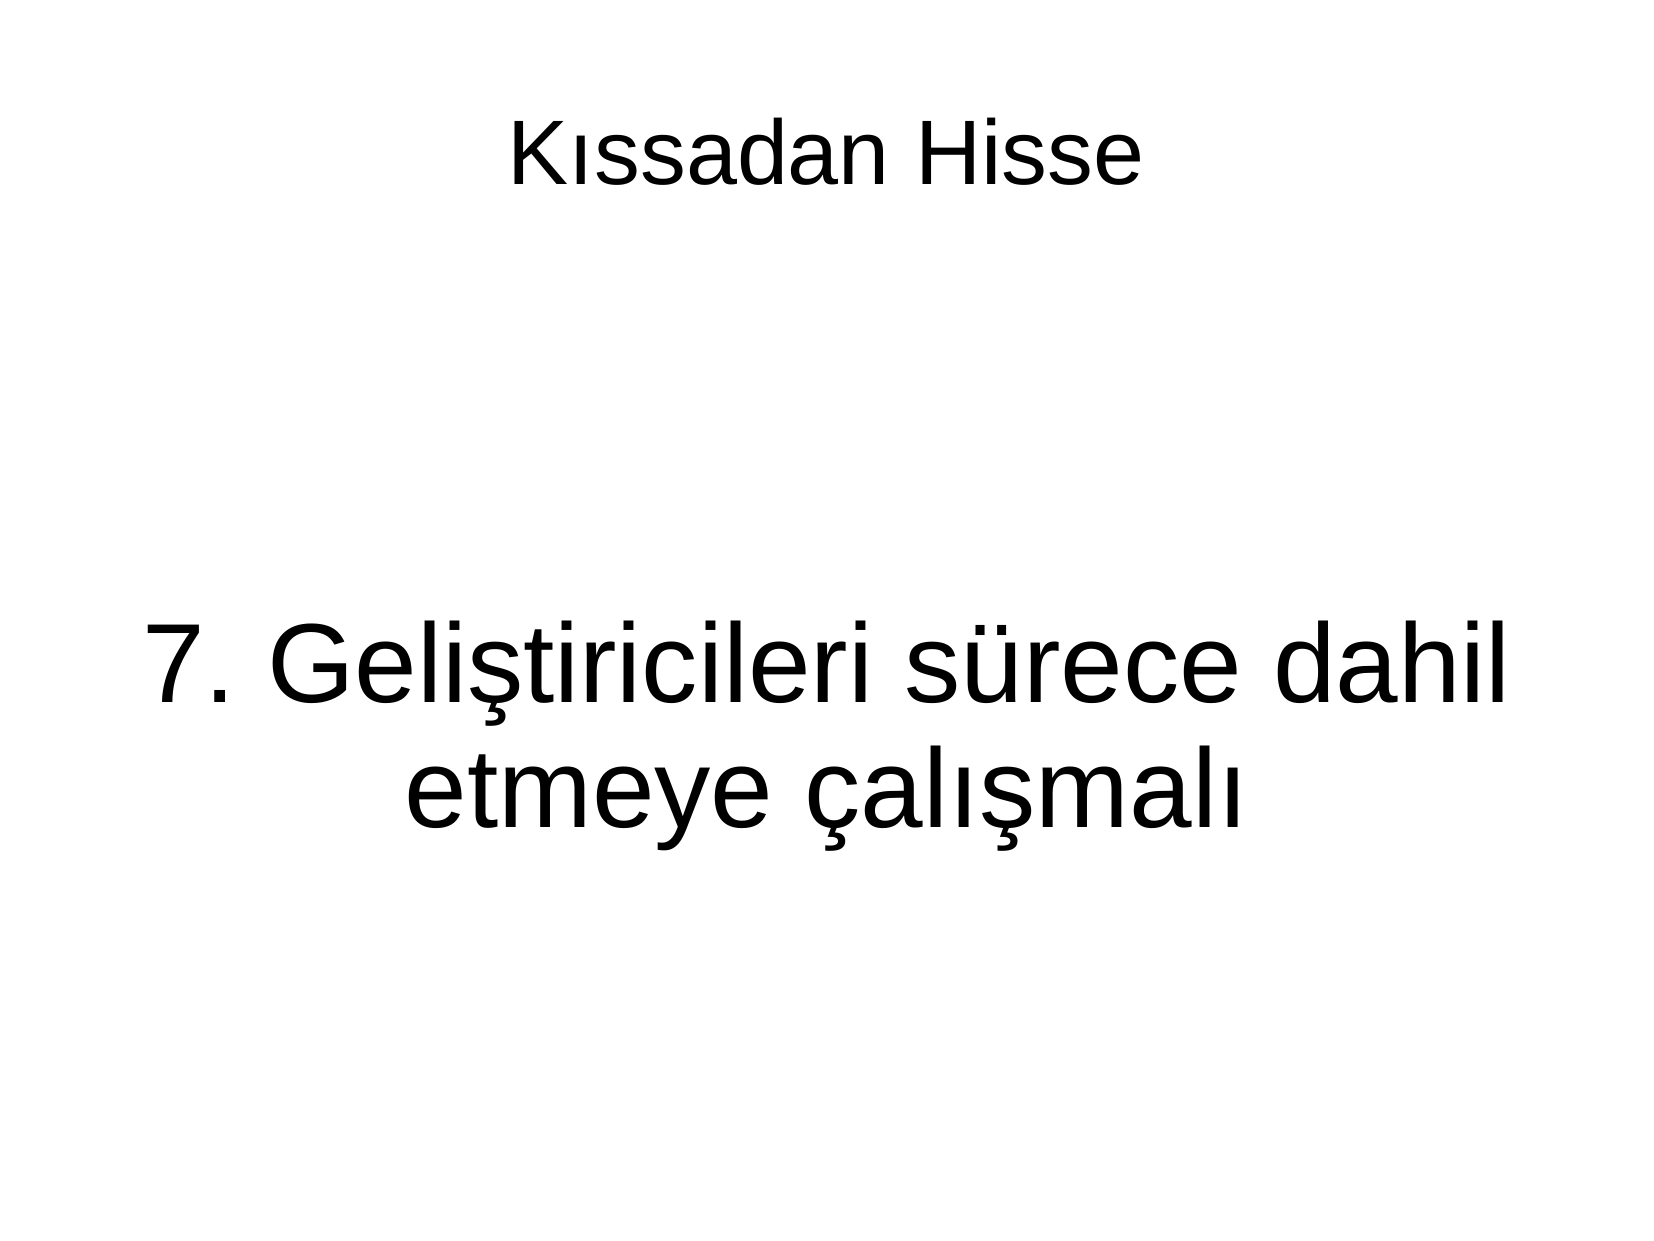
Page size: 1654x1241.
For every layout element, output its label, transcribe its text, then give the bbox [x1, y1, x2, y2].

title Kıssadan Hisse [82, 49, 1571, 257]
list 7. Geliştiricileri sürece dahil etmeye çalışmalı [82, 290, 1571, 1109]
